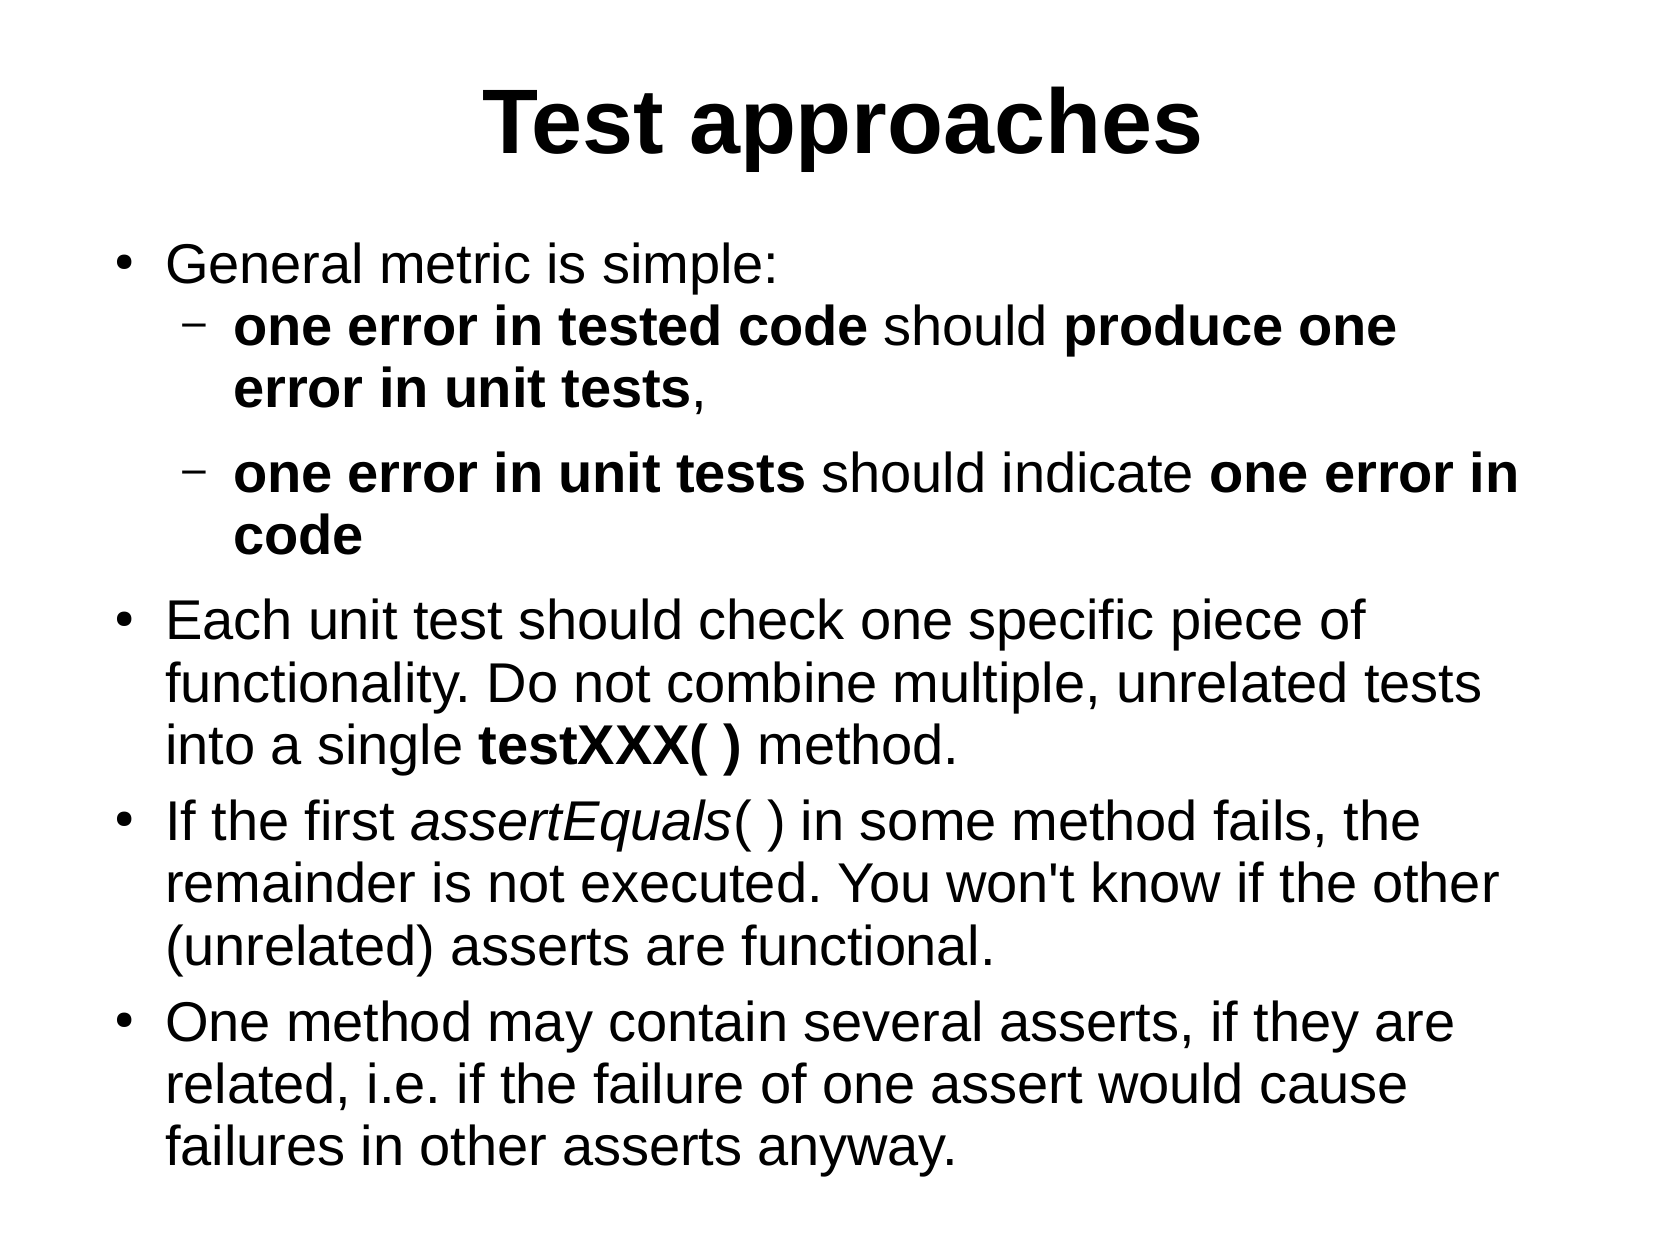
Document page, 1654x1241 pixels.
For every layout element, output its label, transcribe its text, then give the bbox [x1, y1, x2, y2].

list General metric is simple: one error in tested code should produce one error in unit tests, one error in unit tests should indicate one error in code Each unit test should check one specific piece of functionality. Do not combine multiple, unrelated tests into a single testXXX( ) method. If the first assertEquals( ) in some method fails, the remainder is not executed. You won't know if the other (unrelated) asserts are functional. One method may contain several asserts, if they are related, i.e. if the failure of one assert would cause failures in other asserts anyway. [82, 225, 1538, 1186]
title Test approaches [82, 49, 1571, 196]
